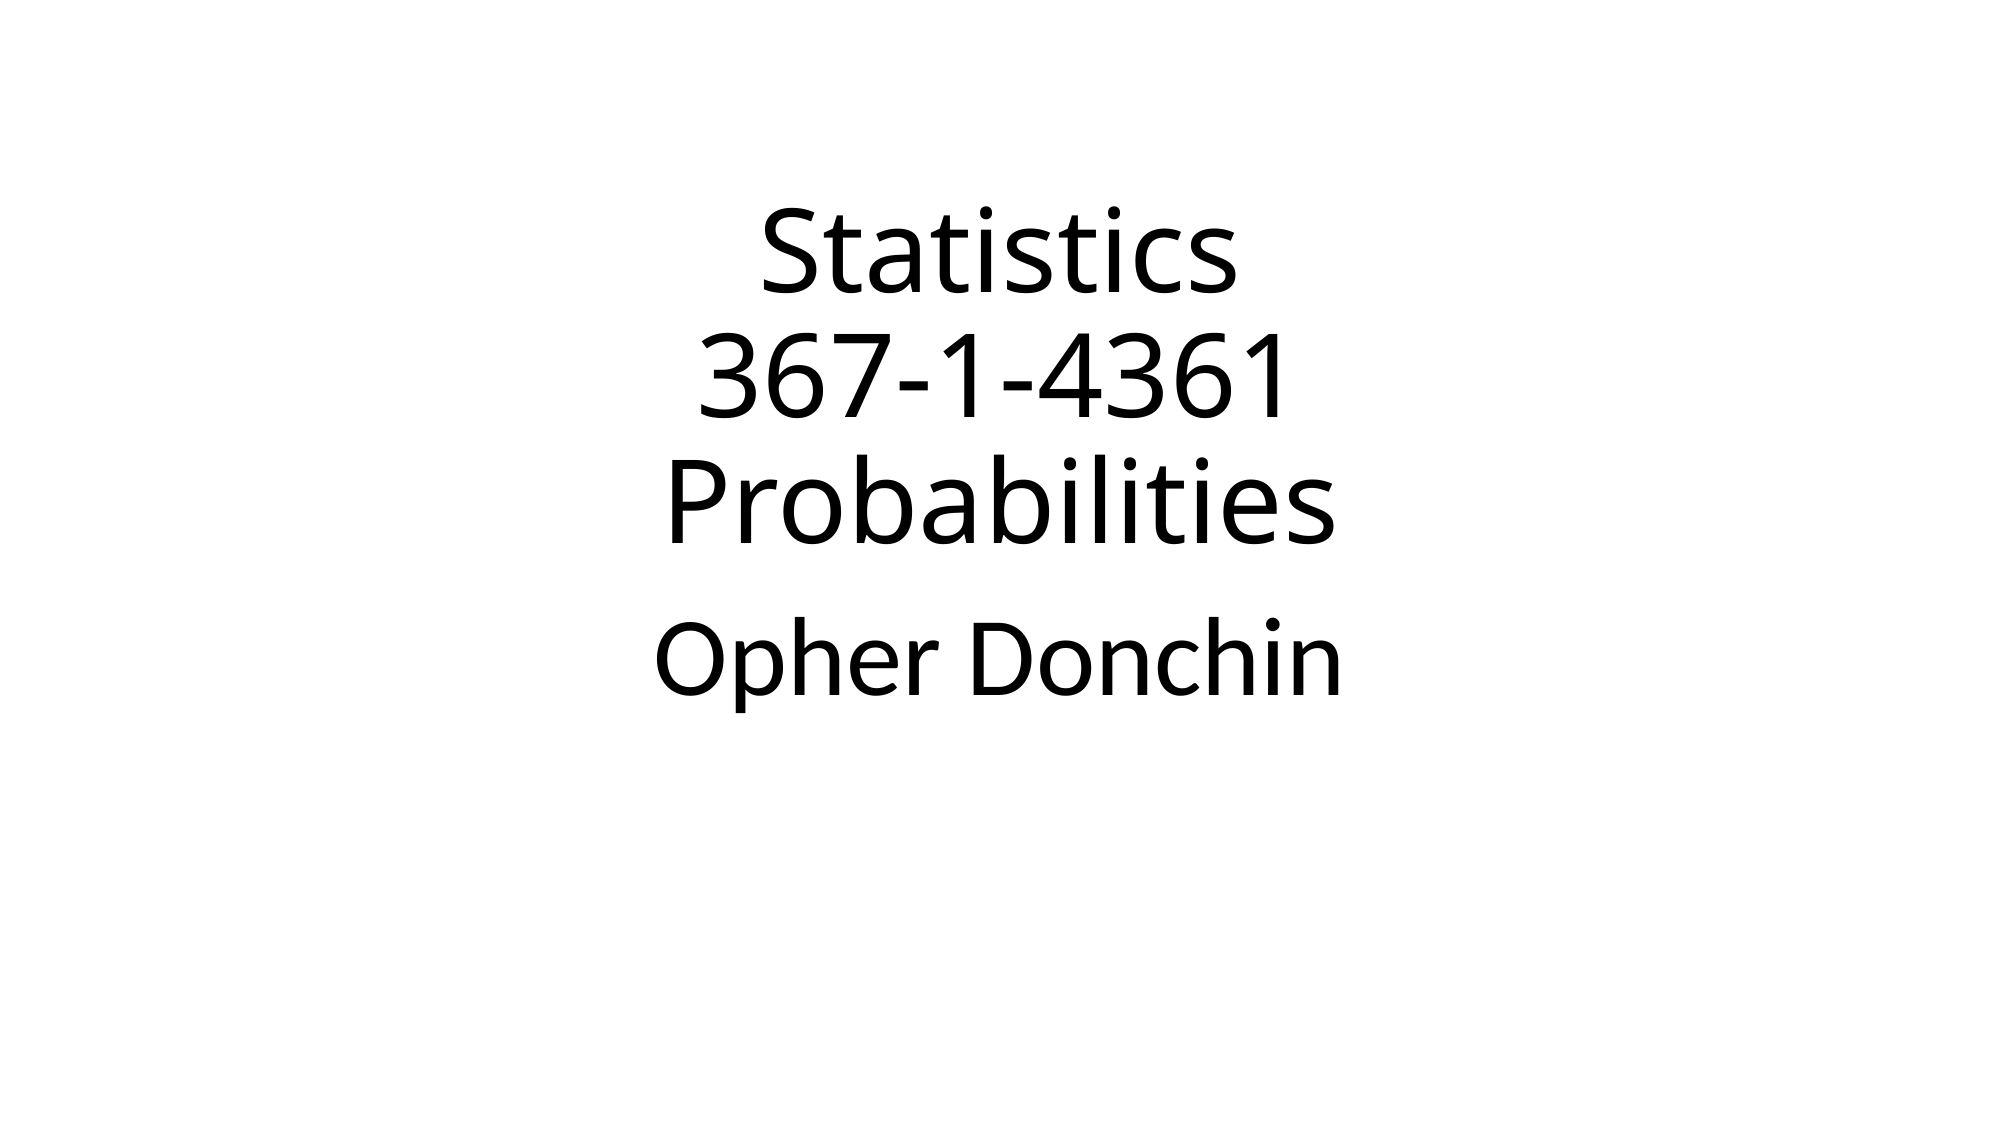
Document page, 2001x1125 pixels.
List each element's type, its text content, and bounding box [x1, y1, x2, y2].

subtitle Opher Donchin [249, 590, 1750, 863]
title Statistics 367-1-4361 Probabilities [249, 184, 1750, 576]
